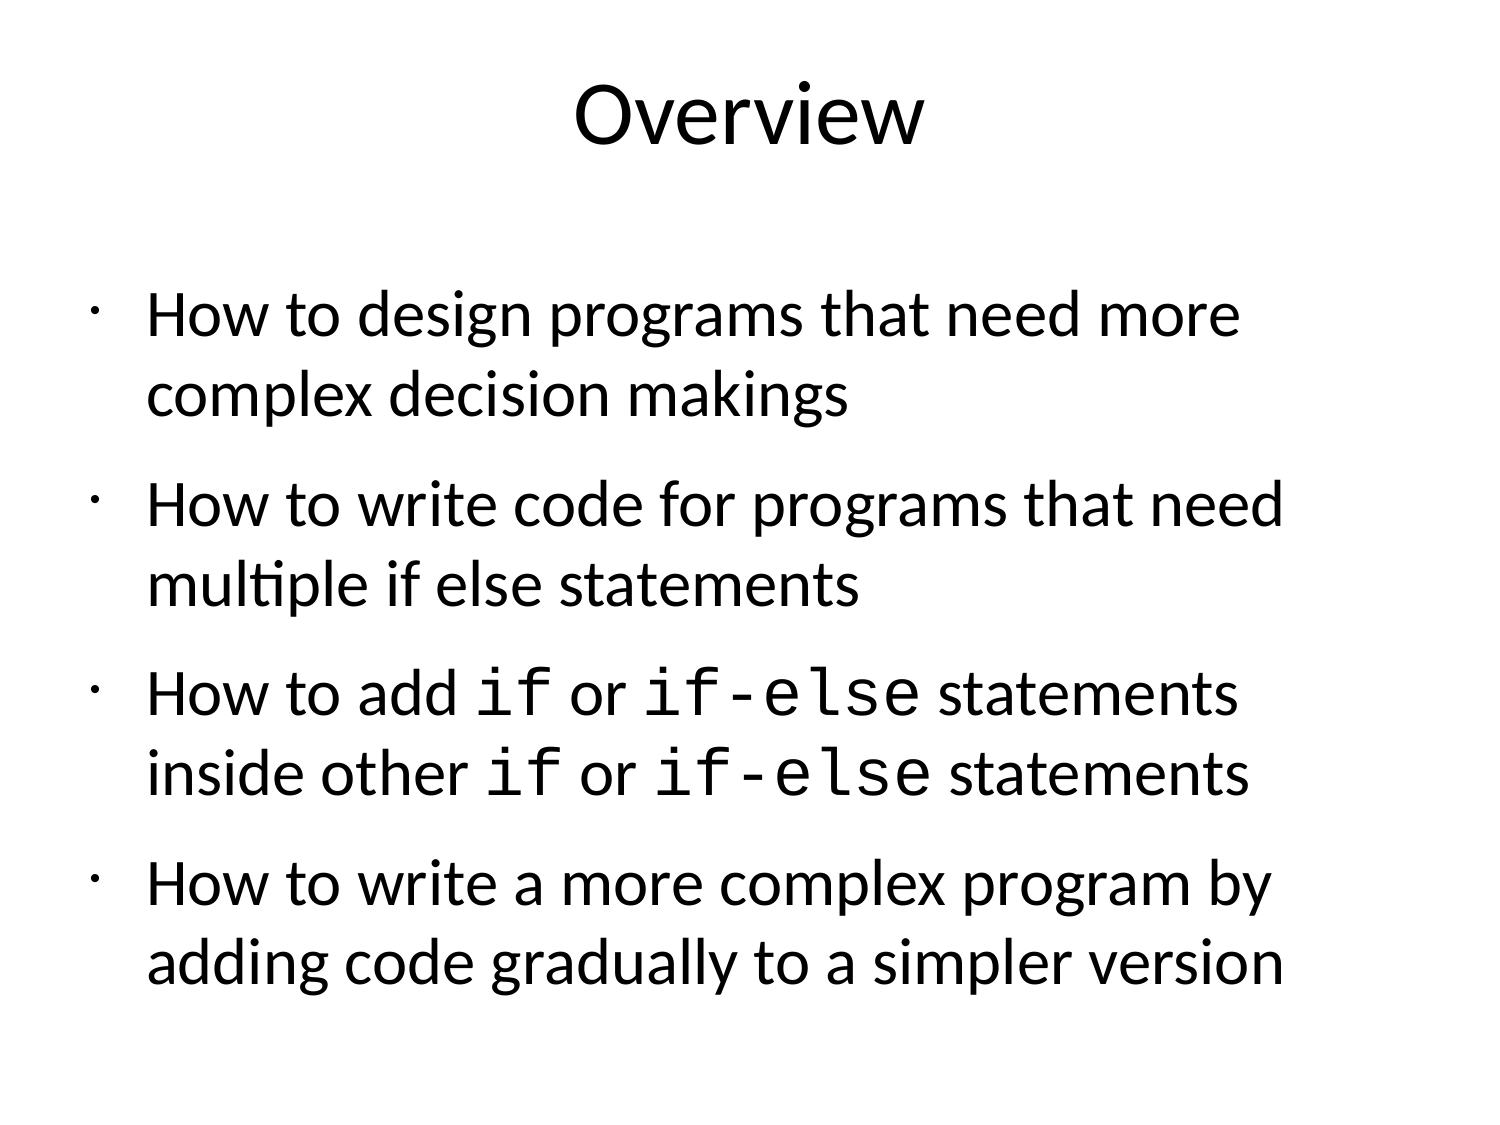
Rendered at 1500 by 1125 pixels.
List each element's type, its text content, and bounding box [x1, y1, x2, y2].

title Overview [75, 45, 1425, 233]
list How to design programs that need more complex decision makings How to write code for programs that need multiple if else statements How to add if or if-else statements inside other if or if-else statements How to write a more complex program by adding code gradually to a simpler version [75, 262, 1425, 1005]
